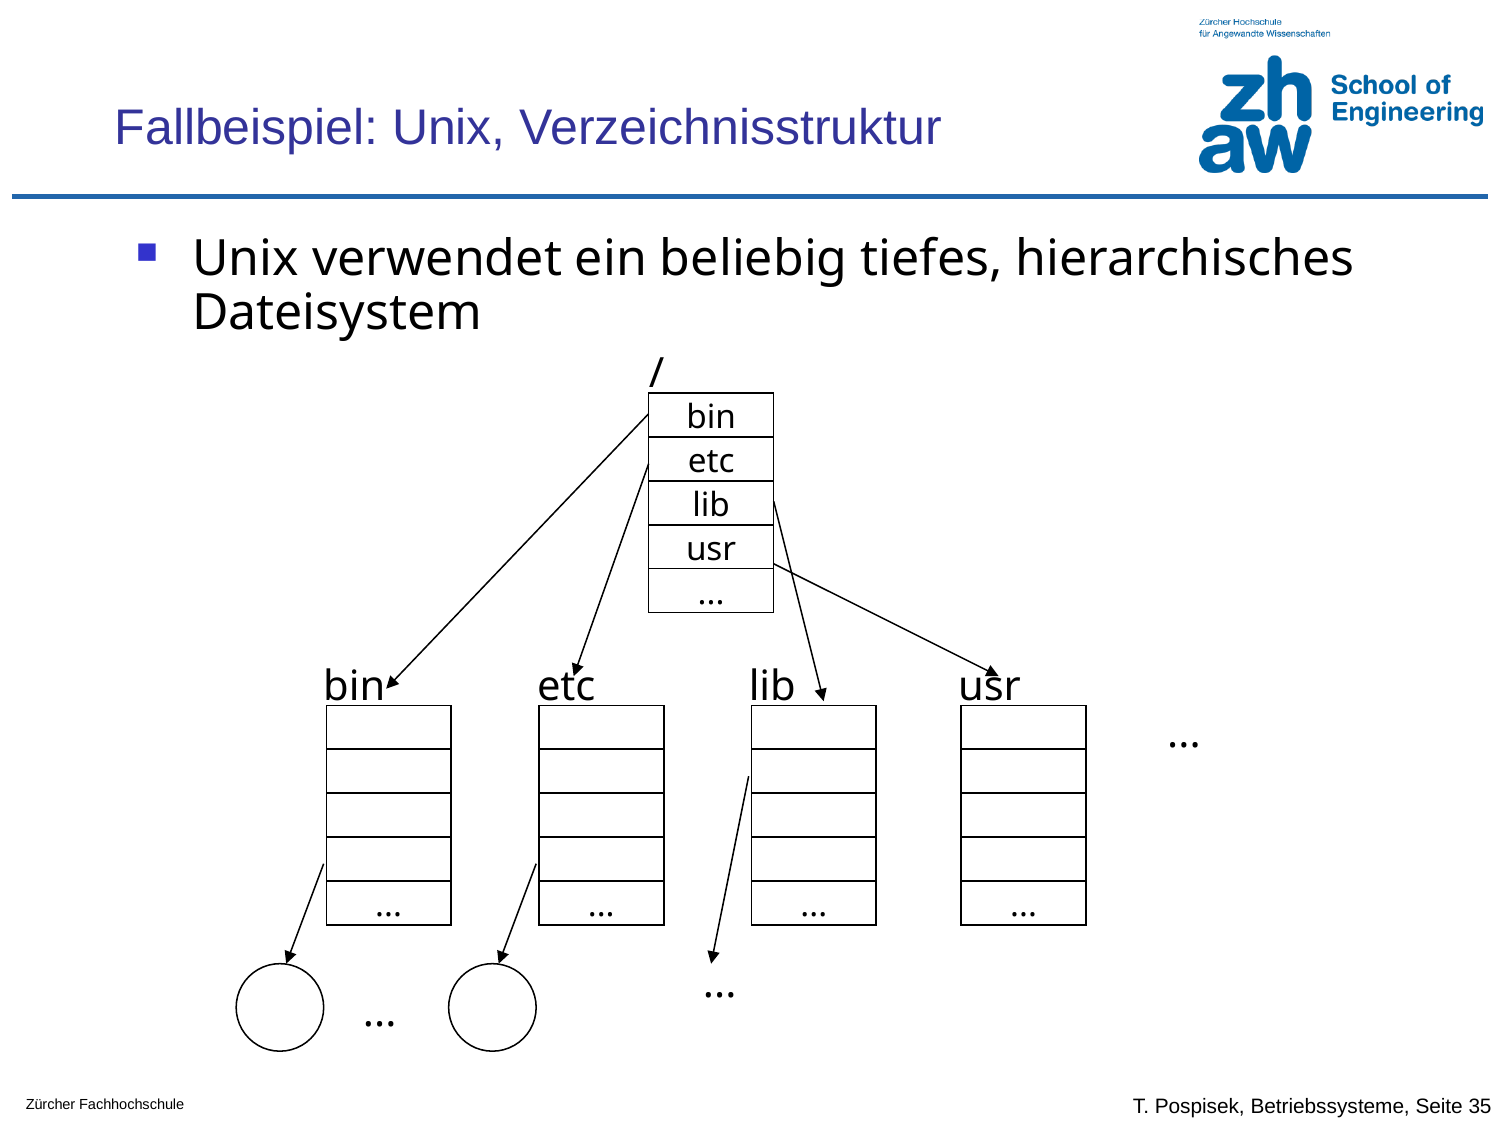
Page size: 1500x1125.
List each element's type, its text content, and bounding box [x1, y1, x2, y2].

text_box etc [522, 651, 611, 717]
text_box bin [648, 392, 774, 436]
text_box ... [1152, 698, 1216, 764]
text_box ... [688, 948, 752, 1014]
text_box ... [538, 881, 664, 926]
text_box ... [326, 881, 452, 926]
text_box ... [648, 568, 774, 613]
text_box usr [943, 651, 1036, 717]
text_box ... [961, 881, 1087, 926]
text_box bin [308, 651, 400, 717]
text_box etc [648, 436, 774, 480]
text_box / [633, 338, 680, 404]
text_box ... [751, 881, 877, 926]
picture [1199, 19, 1483, 173]
title Fallbeispiel: Unix, Verzeichnisstruktur [99, 50, 1379, 163]
text_box lib [648, 480, 774, 524]
list Unix verwendet ein beliebig tiefes, hierarchisches Dateisystem [120, 224, 1375, 388]
text_box usr [648, 524, 774, 568]
text_box lib [733, 651, 811, 717]
text_box ... [348, 977, 412, 1043]
